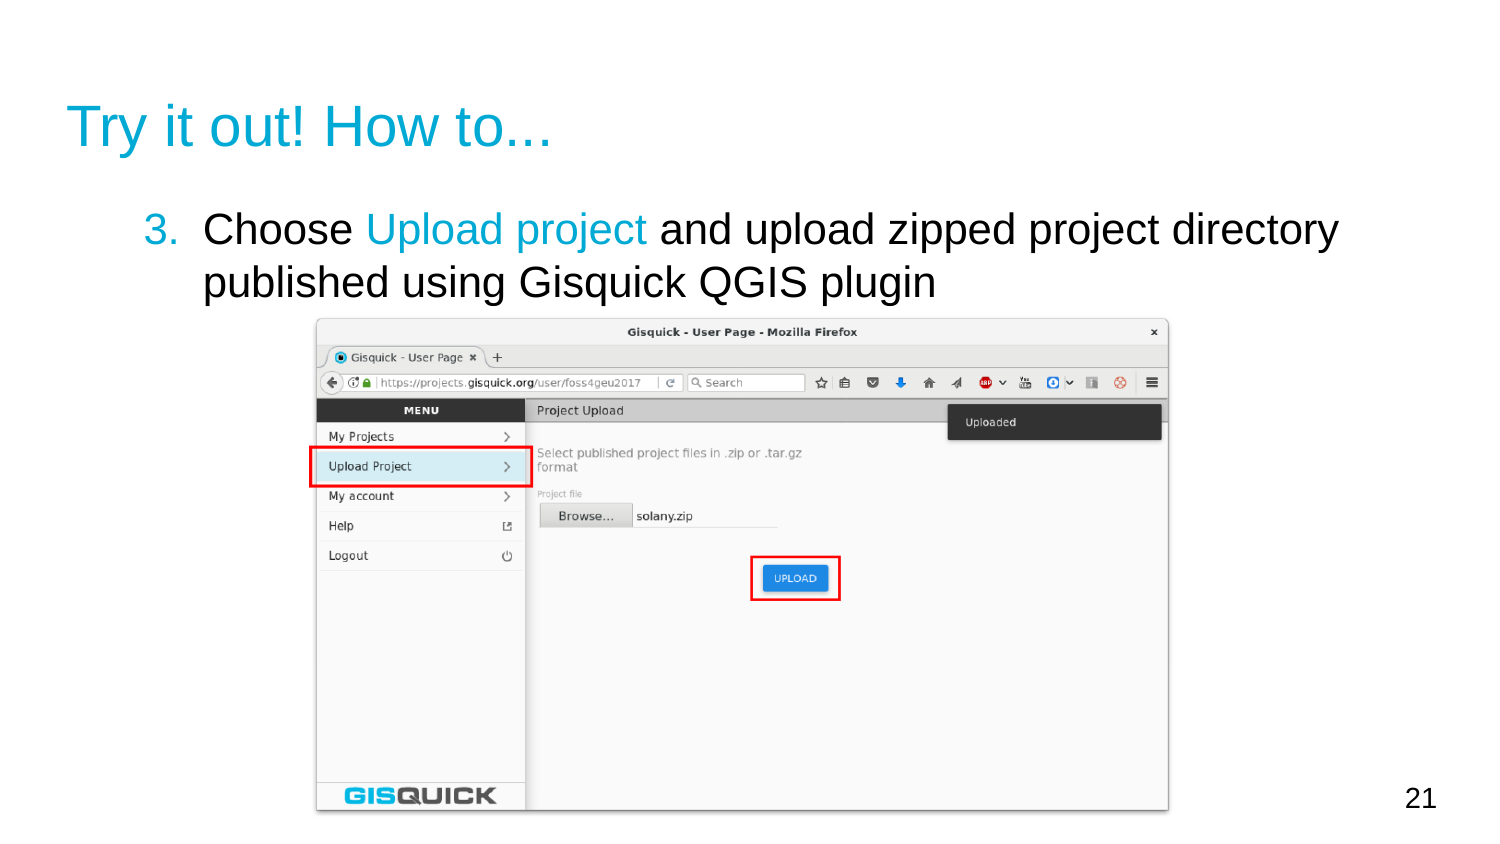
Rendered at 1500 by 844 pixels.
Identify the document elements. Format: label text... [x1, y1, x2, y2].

picture [309, 311, 1177, 819]
list Choose Upload project and upload zipped project directory published using Gisquick QGIS plugin [112, 185, 1388, 312]
title Try it out! How to... [51, 72, 1449, 167]
slide_number <číslo> [1389, 764, 1480, 830]
